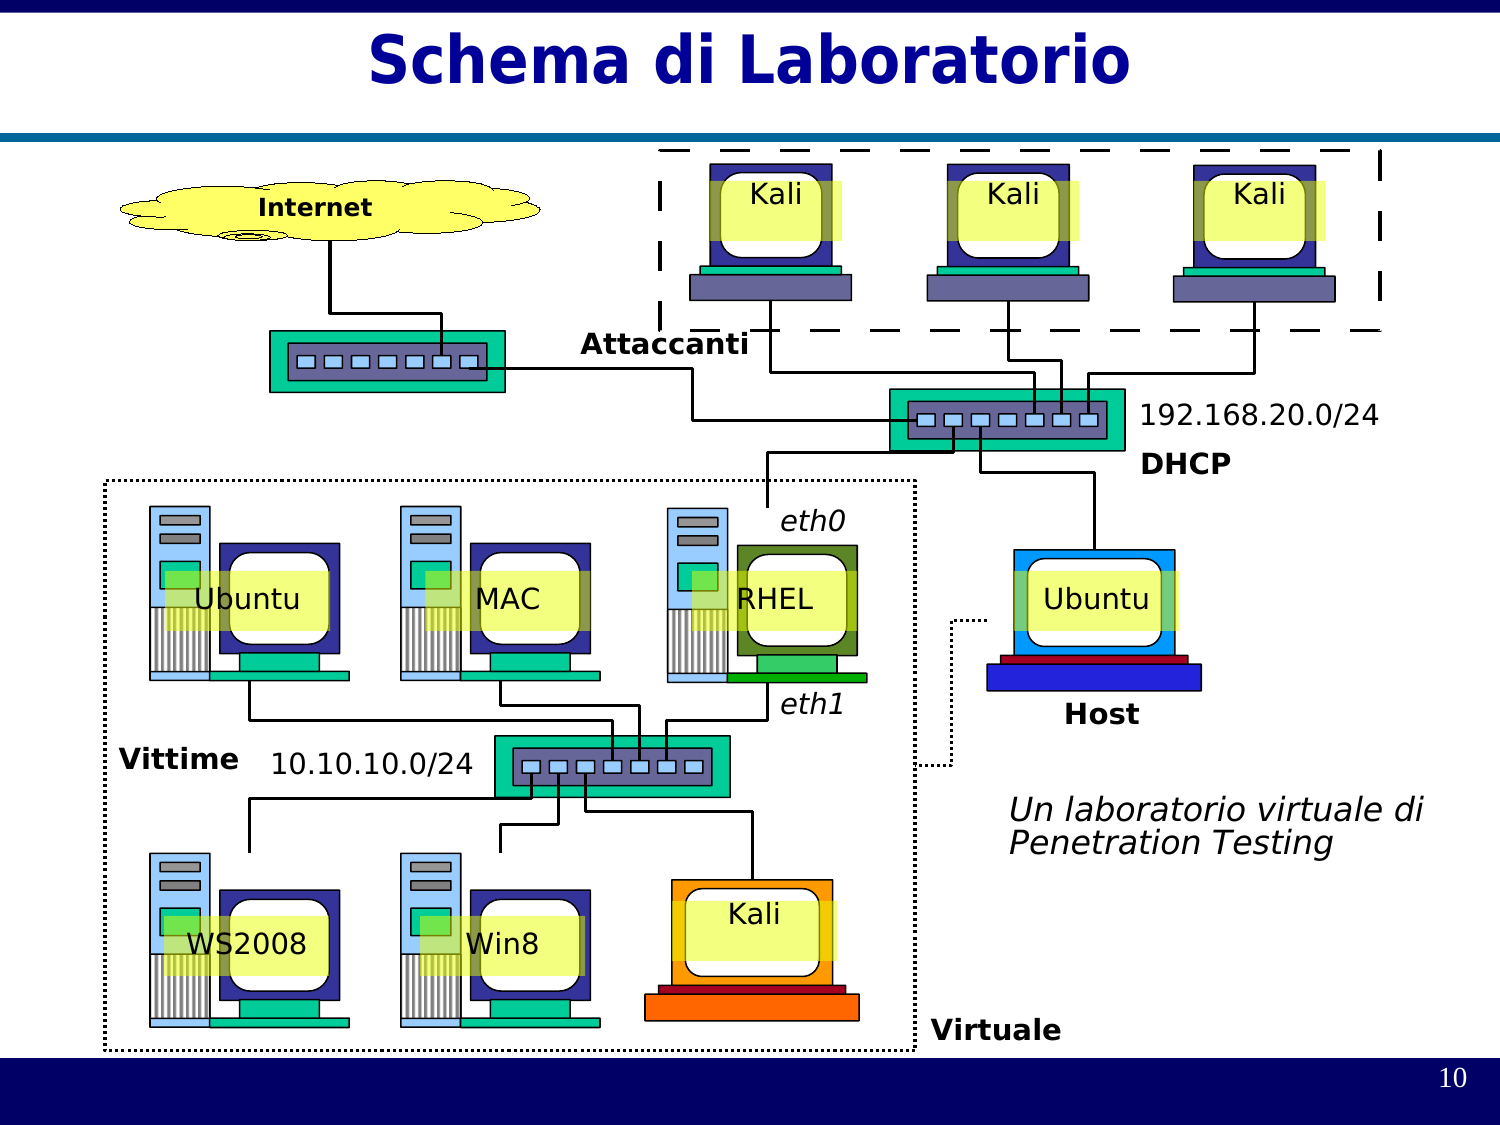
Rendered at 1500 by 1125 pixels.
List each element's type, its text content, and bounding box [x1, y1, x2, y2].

title Schema di Laboratorio [62, 0, 1438, 126]
text_box [219, 890, 340, 1001]
text_box [710, 164, 832, 180]
text_box 10.10.10.0/24 [270, 750, 475, 786]
text_box [909, 402, 1106, 438]
text_box [710, 241, 832, 266]
text_box [289, 344, 486, 380]
text_box Un laboratorio virtuale di Penetration Testing [1009, 795, 1426, 873]
text_box RHEL [692, 570, 858, 631]
text_box Win8 [420, 915, 586, 976]
text_box 192.168.20.0/24 [1138, 401, 1381, 436]
text_box [1173, 276, 1336, 302]
text_box [400, 853, 461, 1028]
text_box [150, 506, 210, 681]
text_box Kali [710, 180, 843, 241]
text_box [667, 508, 867, 683]
text_box MAC [425, 570, 591, 631]
text_box [947, 164, 1070, 180]
text_box Attaccanti [580, 330, 751, 366]
text_box Ubuntu [1014, 570, 1180, 631]
text_box Kali [1193, 180, 1326, 241]
text_box [150, 853, 210, 1028]
text_box [1193, 165, 1316, 180]
text_box [690, 274, 852, 301]
text_box [514, 749, 711, 785]
text_box eth1 [780, 690, 847, 726]
text_box [1014, 549, 1175, 570]
text_box WS2008 [164, 915, 330, 976]
text_box [1193, 241, 1316, 267]
text_box [400, 506, 461, 681]
text_box [947, 241, 1070, 266]
text_box [737, 545, 858, 570]
text_box Virtuale [930, 1016, 1081, 1051]
text_box Internet [120, 180, 541, 241]
text_box eth0 [780, 508, 847, 543]
text_box [219, 543, 340, 654]
text_box [470, 543, 591, 570]
text_box Kali [671, 900, 837, 961]
text_box [987, 631, 1202, 691]
text_box [645, 961, 860, 1021]
text_box Host [1063, 700, 1141, 736]
text_box DHCP [1140, 450, 1232, 486]
text_box [470, 890, 591, 1001]
text_box Ubuntu [165, 570, 331, 631]
text_box Kali [947, 180, 1080, 241]
text_box Vittime [118, 746, 239, 781]
text_box [671, 879, 833, 900]
text_box [470, 631, 591, 654]
text_box [927, 275, 1089, 301]
